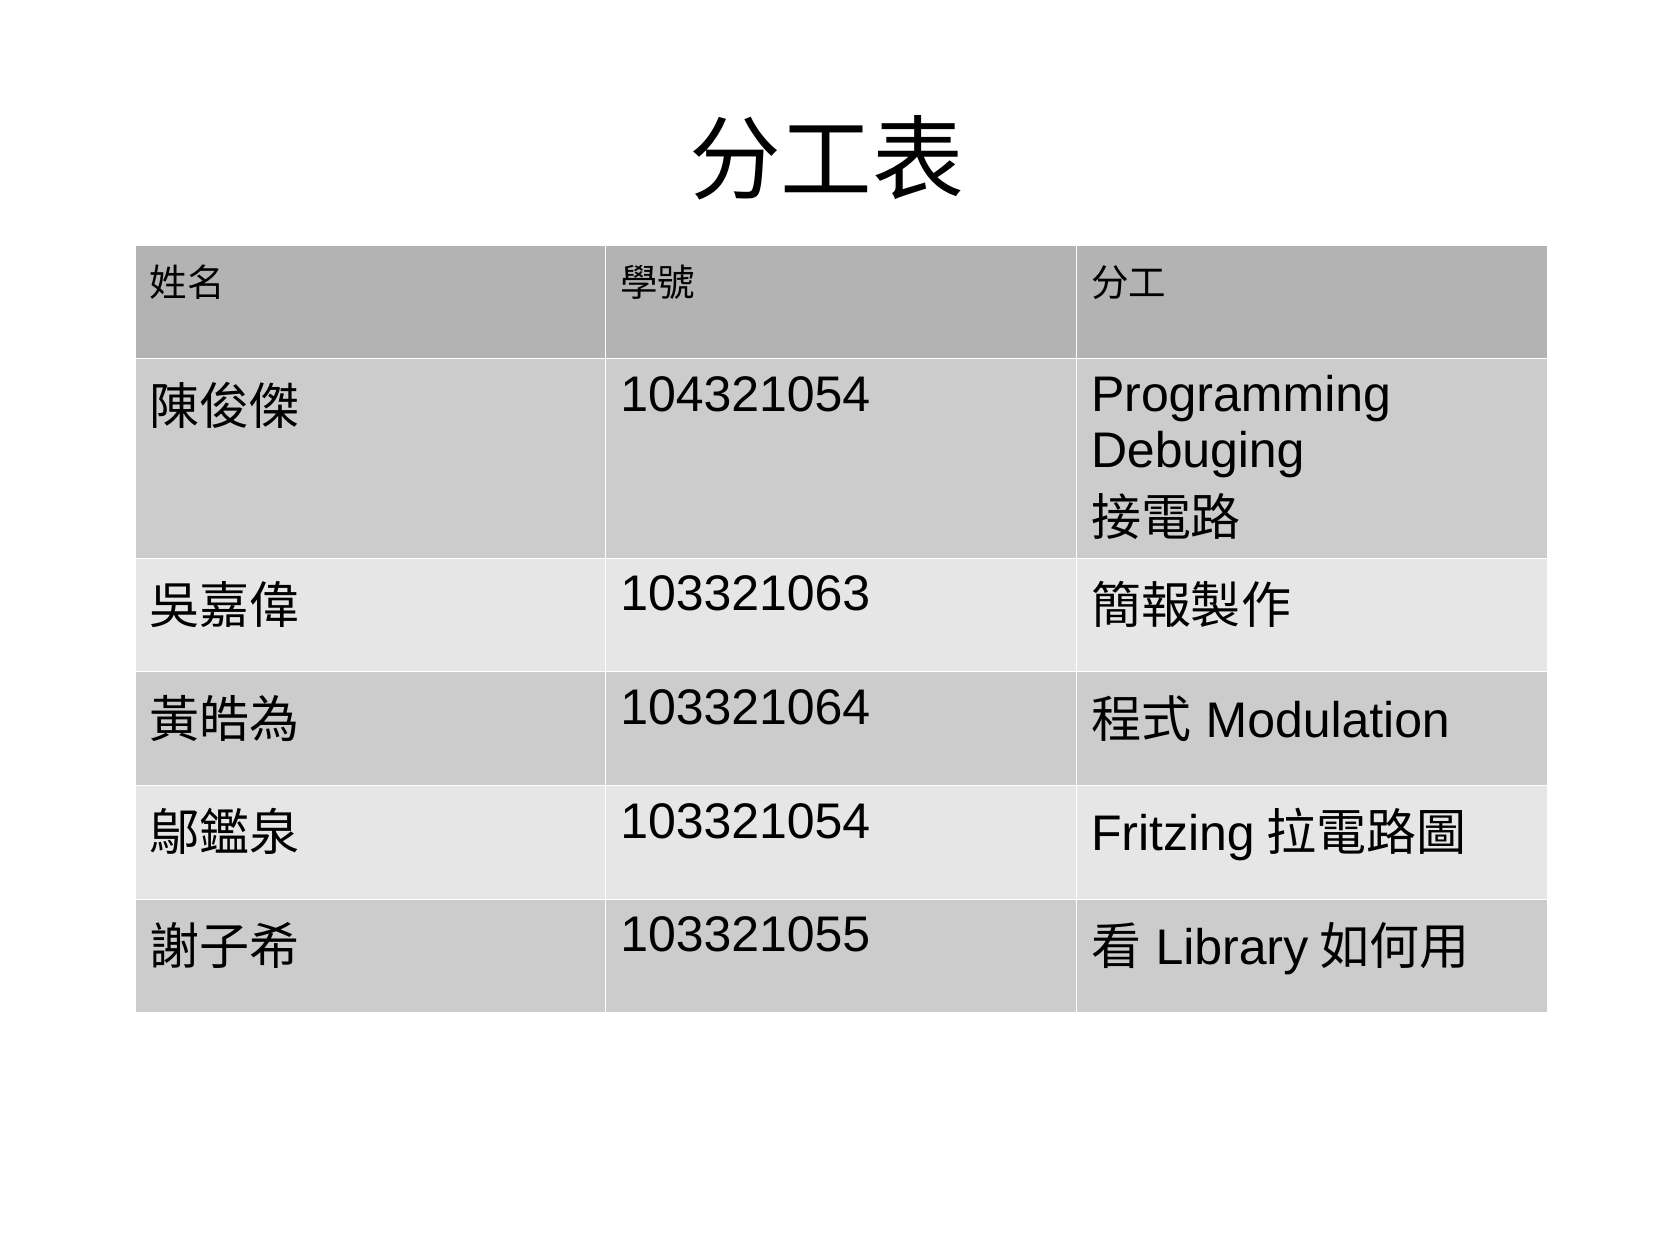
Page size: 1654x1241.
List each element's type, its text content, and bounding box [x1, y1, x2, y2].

table_cell 簡報製作 [1077, 559, 1547, 671]
table_cell 陳俊傑 [136, 359, 605, 558]
table_cell 程式Modulation [1077, 672, 1547, 785]
table_cell 看Library如何用 [1077, 900, 1547, 1012]
table_header 分工 [1077, 246, 1547, 358]
table_cell 謝子希 [136, 900, 605, 1012]
table_cell 吳嘉偉 [136, 559, 605, 671]
table_cell 103321054 [606, 786, 1076, 899]
table_cell 鄔鑑泉 [136, 786, 605, 899]
table_cell 黃皓為 [136, 672, 605, 785]
table_cell 104321054 [606, 359, 1076, 558]
table_cell Fritzing拉電路圖 [1077, 786, 1547, 899]
table_cell 103321063 [606, 559, 1076, 671]
table_cell 103321064 [606, 672, 1076, 785]
title 分工表 [82, 49, 1571, 257]
table_cell Programming Debuging 接電路 [1077, 359, 1547, 558]
table_header 姓名 [136, 246, 605, 358]
table_header 學號 [606, 246, 1076, 358]
table_cell 103321055 [606, 900, 1076, 1012]
